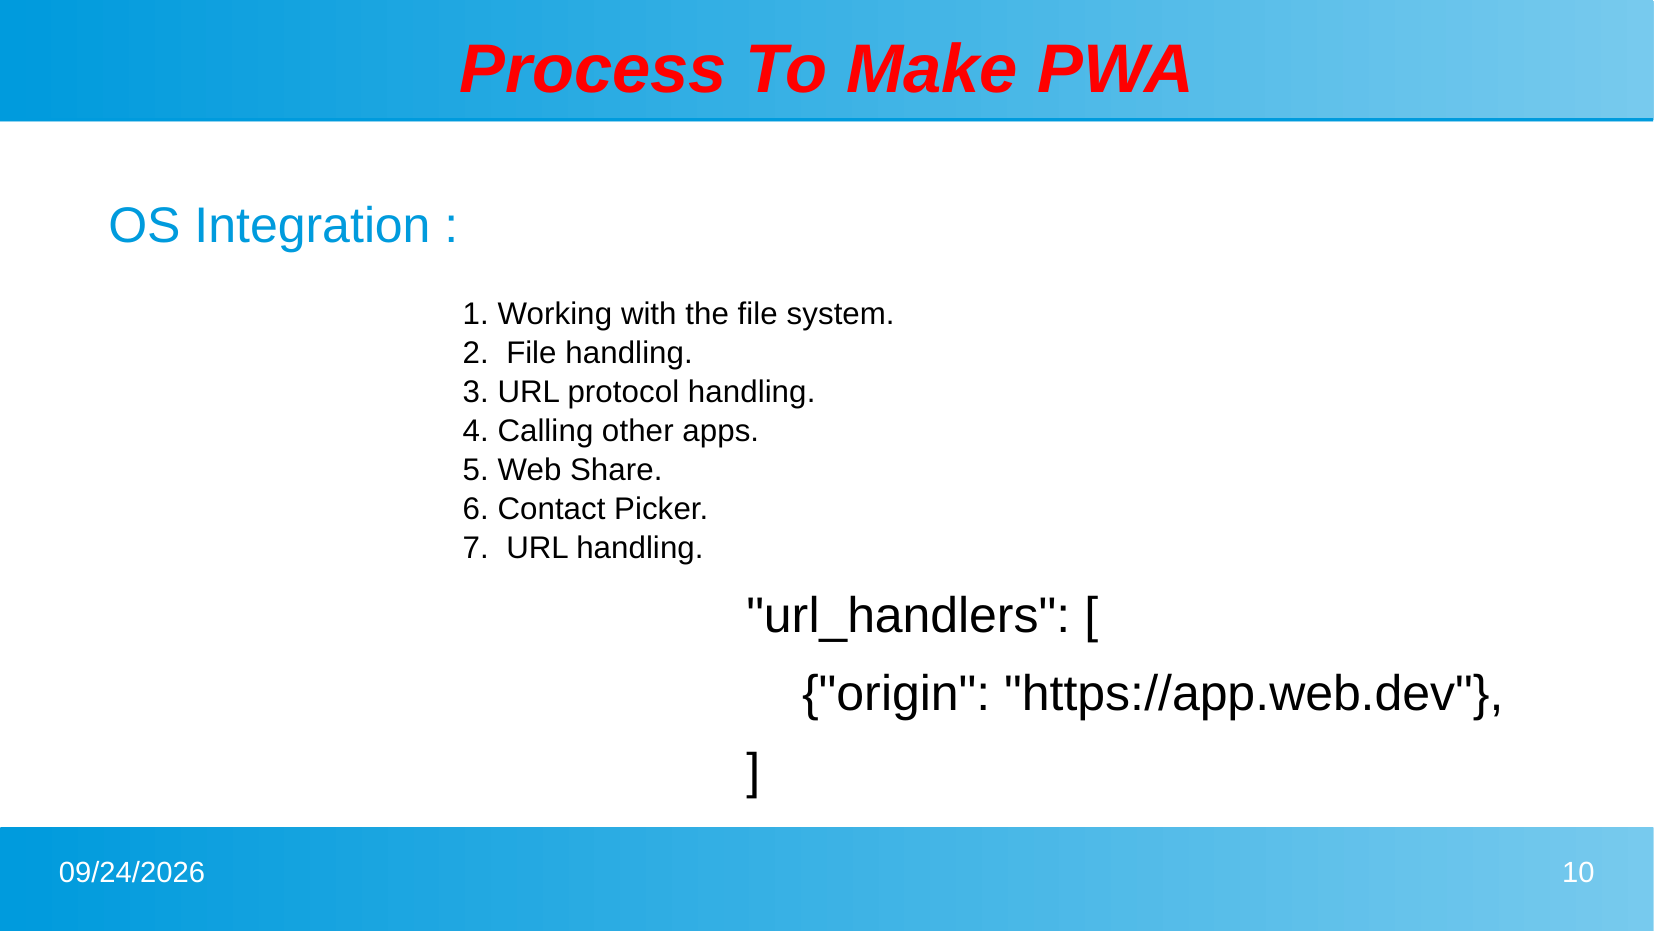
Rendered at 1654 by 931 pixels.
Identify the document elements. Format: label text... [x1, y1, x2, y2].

title Process To Make PWA [59, 29, 1595, 108]
list OS Integration : 1. Working with the file system. 2. File handling. 3. URL protocol handling. 4. Calling other apps. 5. Web Share. 6. Contact Picker. 7. URL handling. "url_handlers": [ {"origin": "https://app.web.dev"}, ] [37, 196, 1573, 788]
